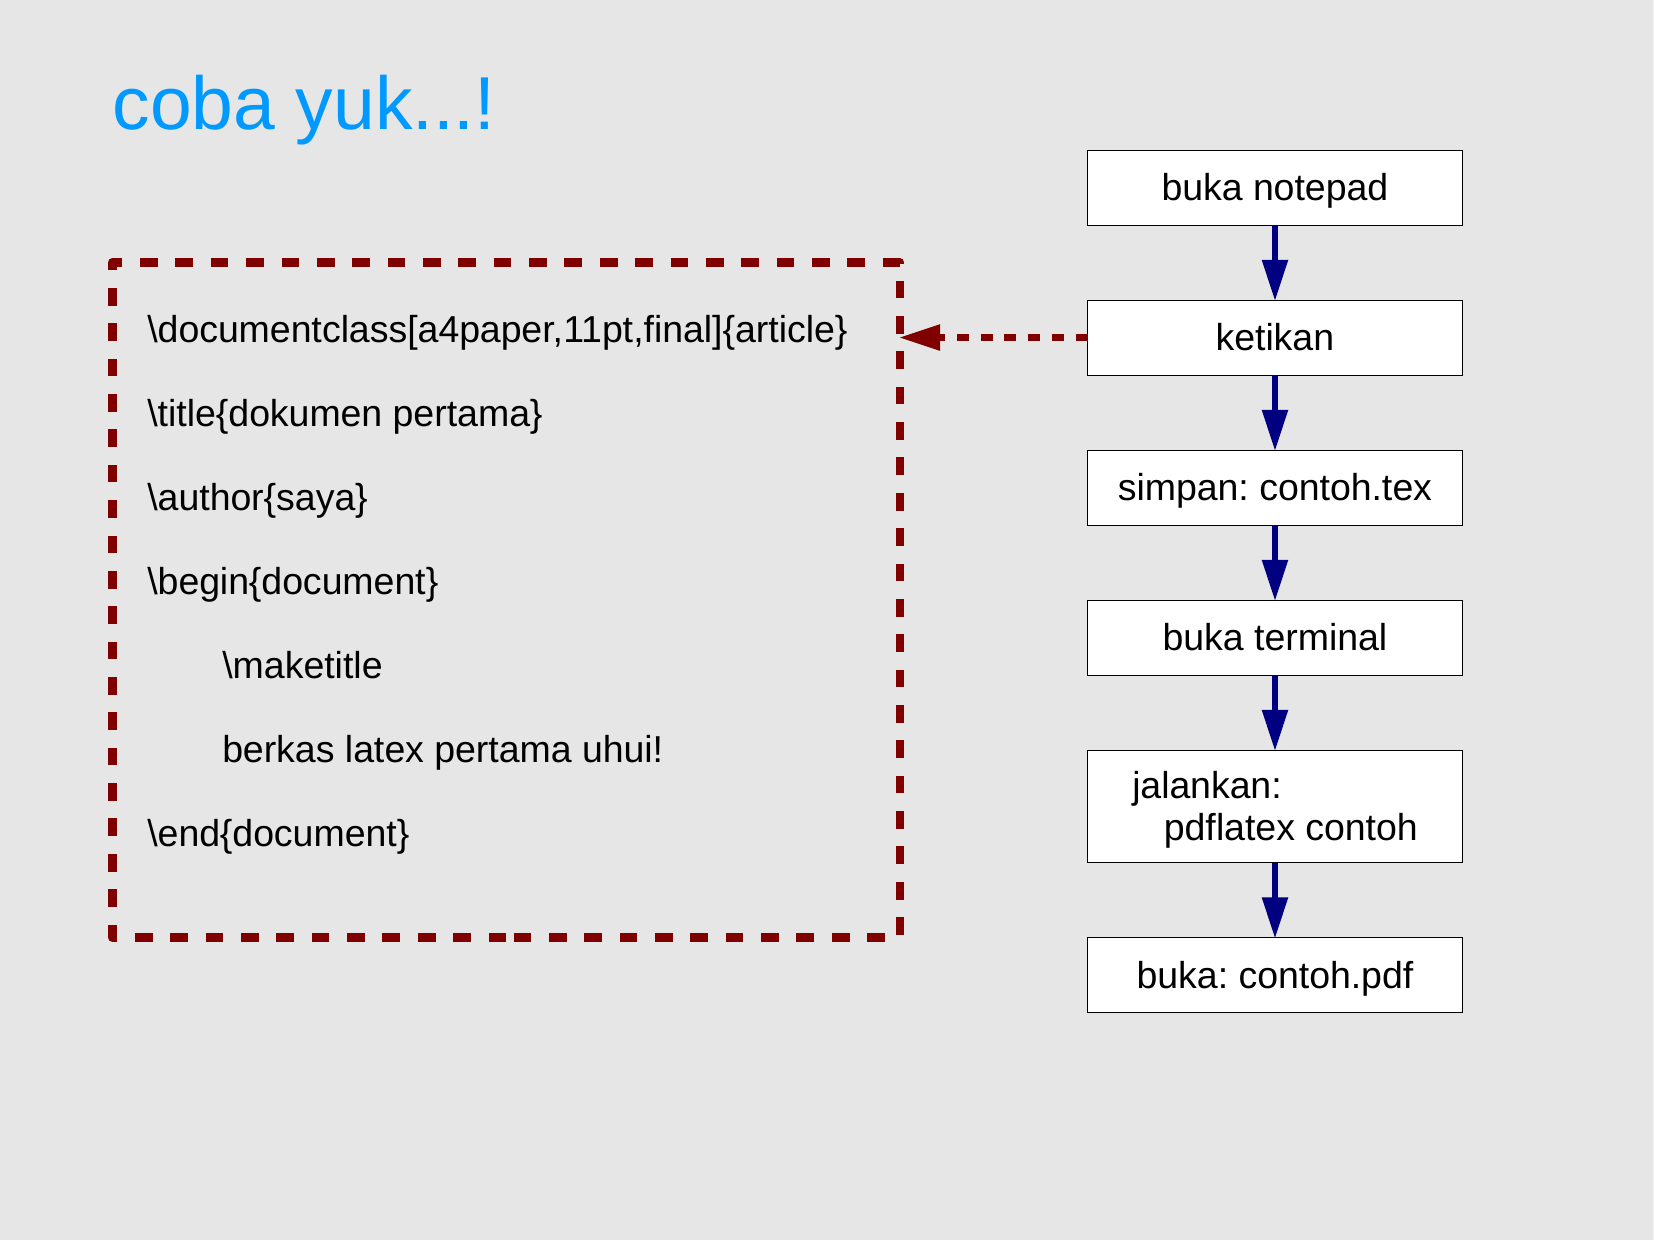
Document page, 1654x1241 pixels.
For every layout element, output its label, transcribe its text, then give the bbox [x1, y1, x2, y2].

text_box buka: contoh.pdf [1087, 937, 1463, 1013]
text_box simpan: contoh.tex [1087, 450, 1463, 526]
text_box jalankan: pdflatex contoh [1087, 750, 1463, 863]
text_box buka notepad [1087, 150, 1463, 226]
text_box buka terminal [1087, 600, 1463, 676]
text_box ketikan [1087, 300, 1463, 376]
text_box \documentclass[a4paper,11pt,final]{article} \title{dokumen pertama} \author{saya} \begin{document} \maketitle berkas latex pertama uhui! \end{document} [132, 301, 863, 863]
title coba yuk...! [112, 56, 1571, 151]
